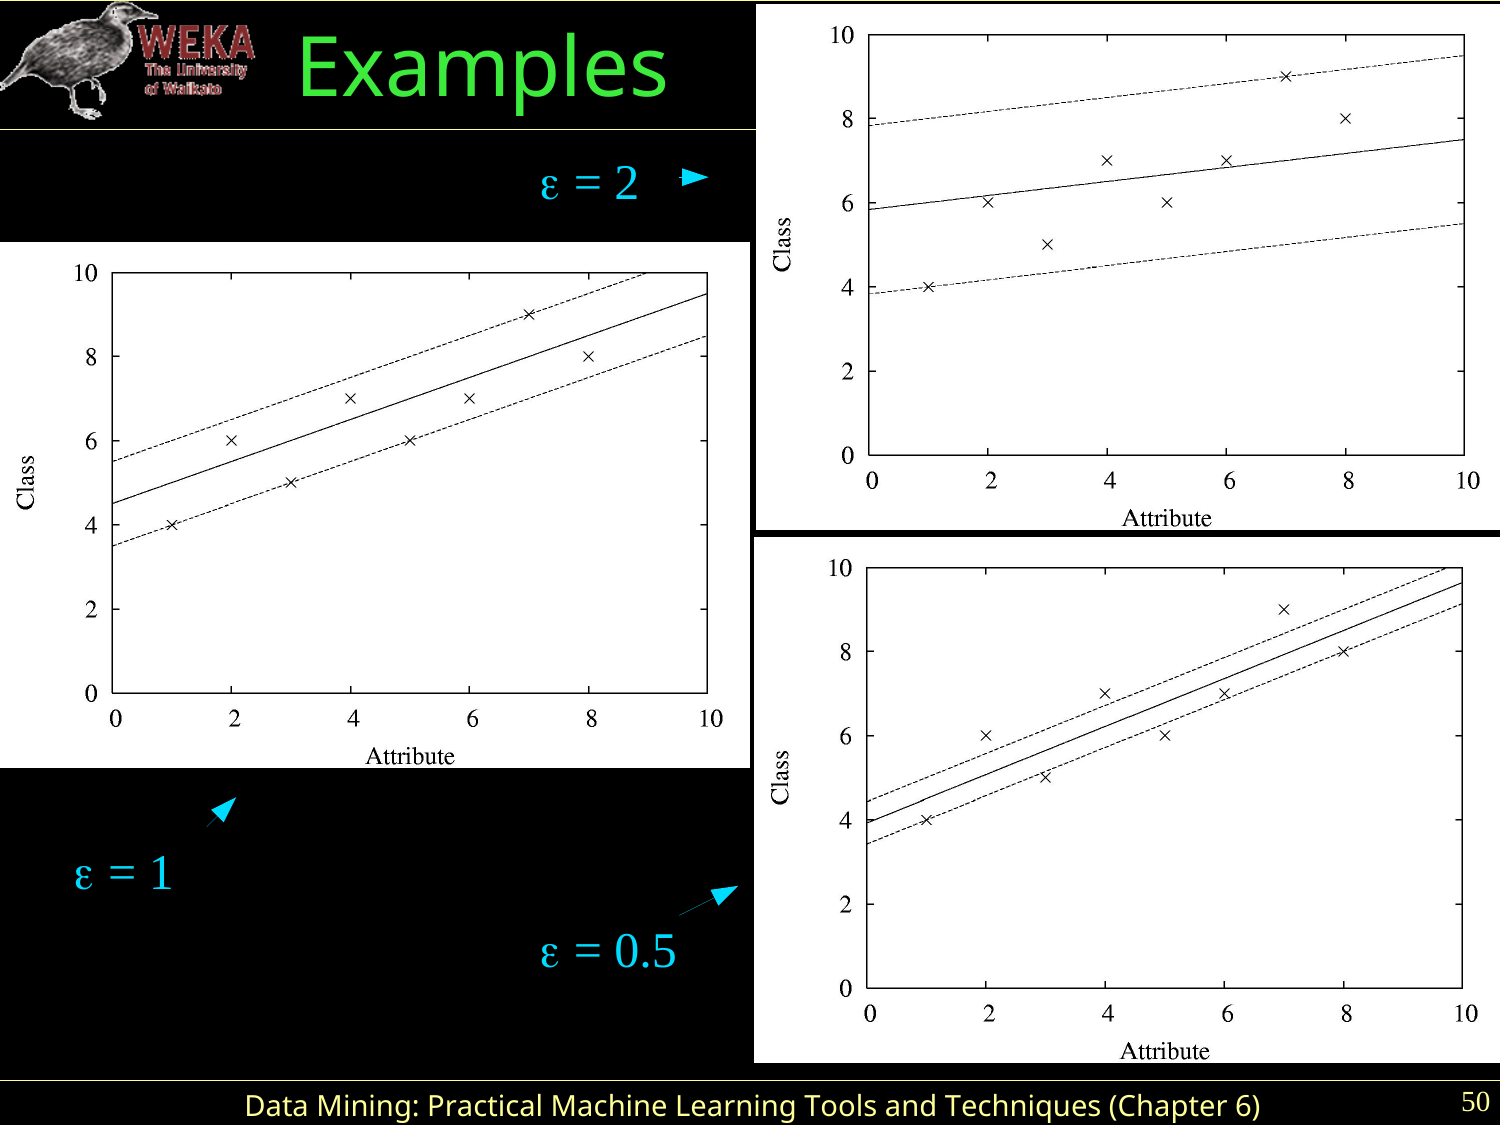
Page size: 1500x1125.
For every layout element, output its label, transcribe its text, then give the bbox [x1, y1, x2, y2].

text_box e = 0.5 [524, 915, 693, 992]
picture [756, 4, 1500, 530]
picture [754, 537, 1500, 1063]
text_box e = 1 [59, 837, 189, 914]
title Examples [295, 0, 1486, 159]
picture [0, 1, 266, 129]
picture [0, 242, 750, 768]
text_box e = 2 [524, 147, 655, 224]
